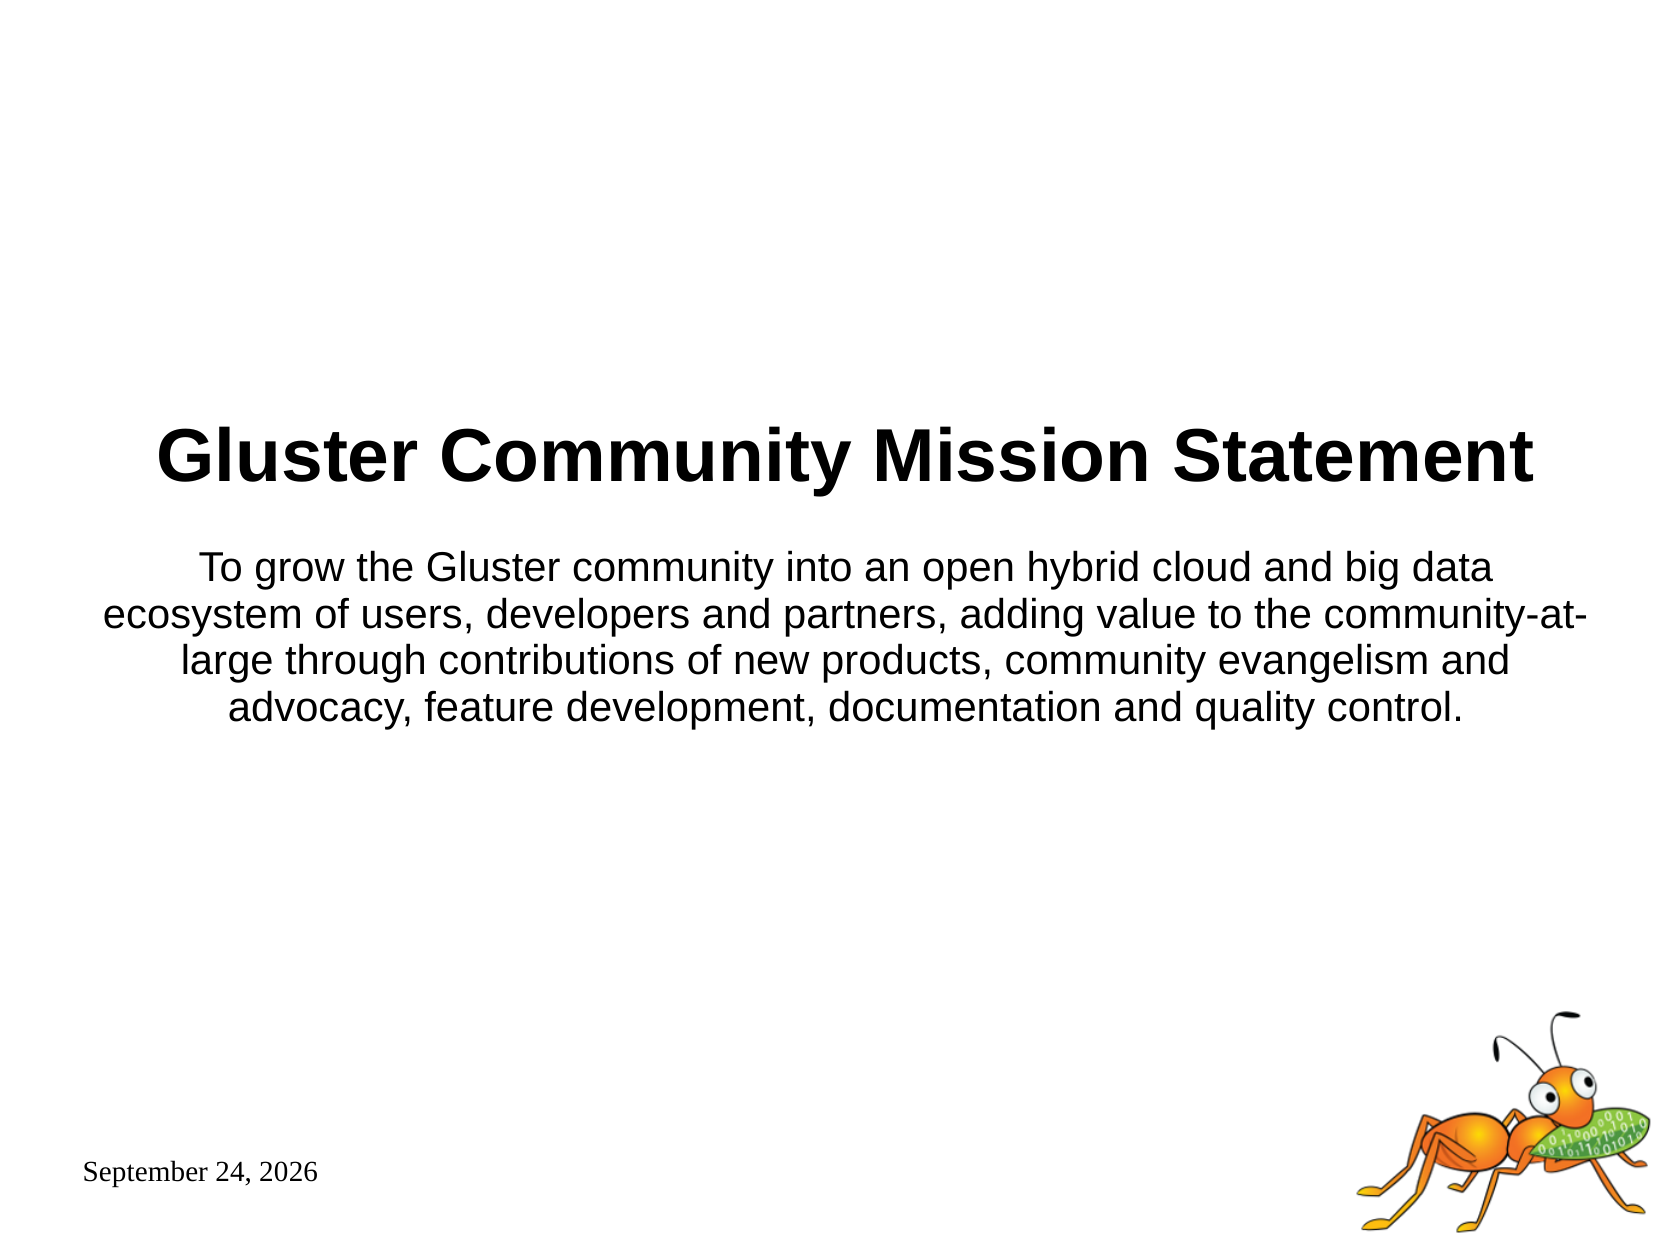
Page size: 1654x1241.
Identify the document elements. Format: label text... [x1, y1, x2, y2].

picture [1353, 1009, 1654, 1235]
subtitle Gluster Community Mission Statement To grow the Gluster community into an open hybrid cloud and big data ecosystem of users, developers and partners, adding value to the community-at-large through contributions of new products, community evangelism and advocacy, feature development, documentation and quality control. [102, 108, 1591, 1036]
